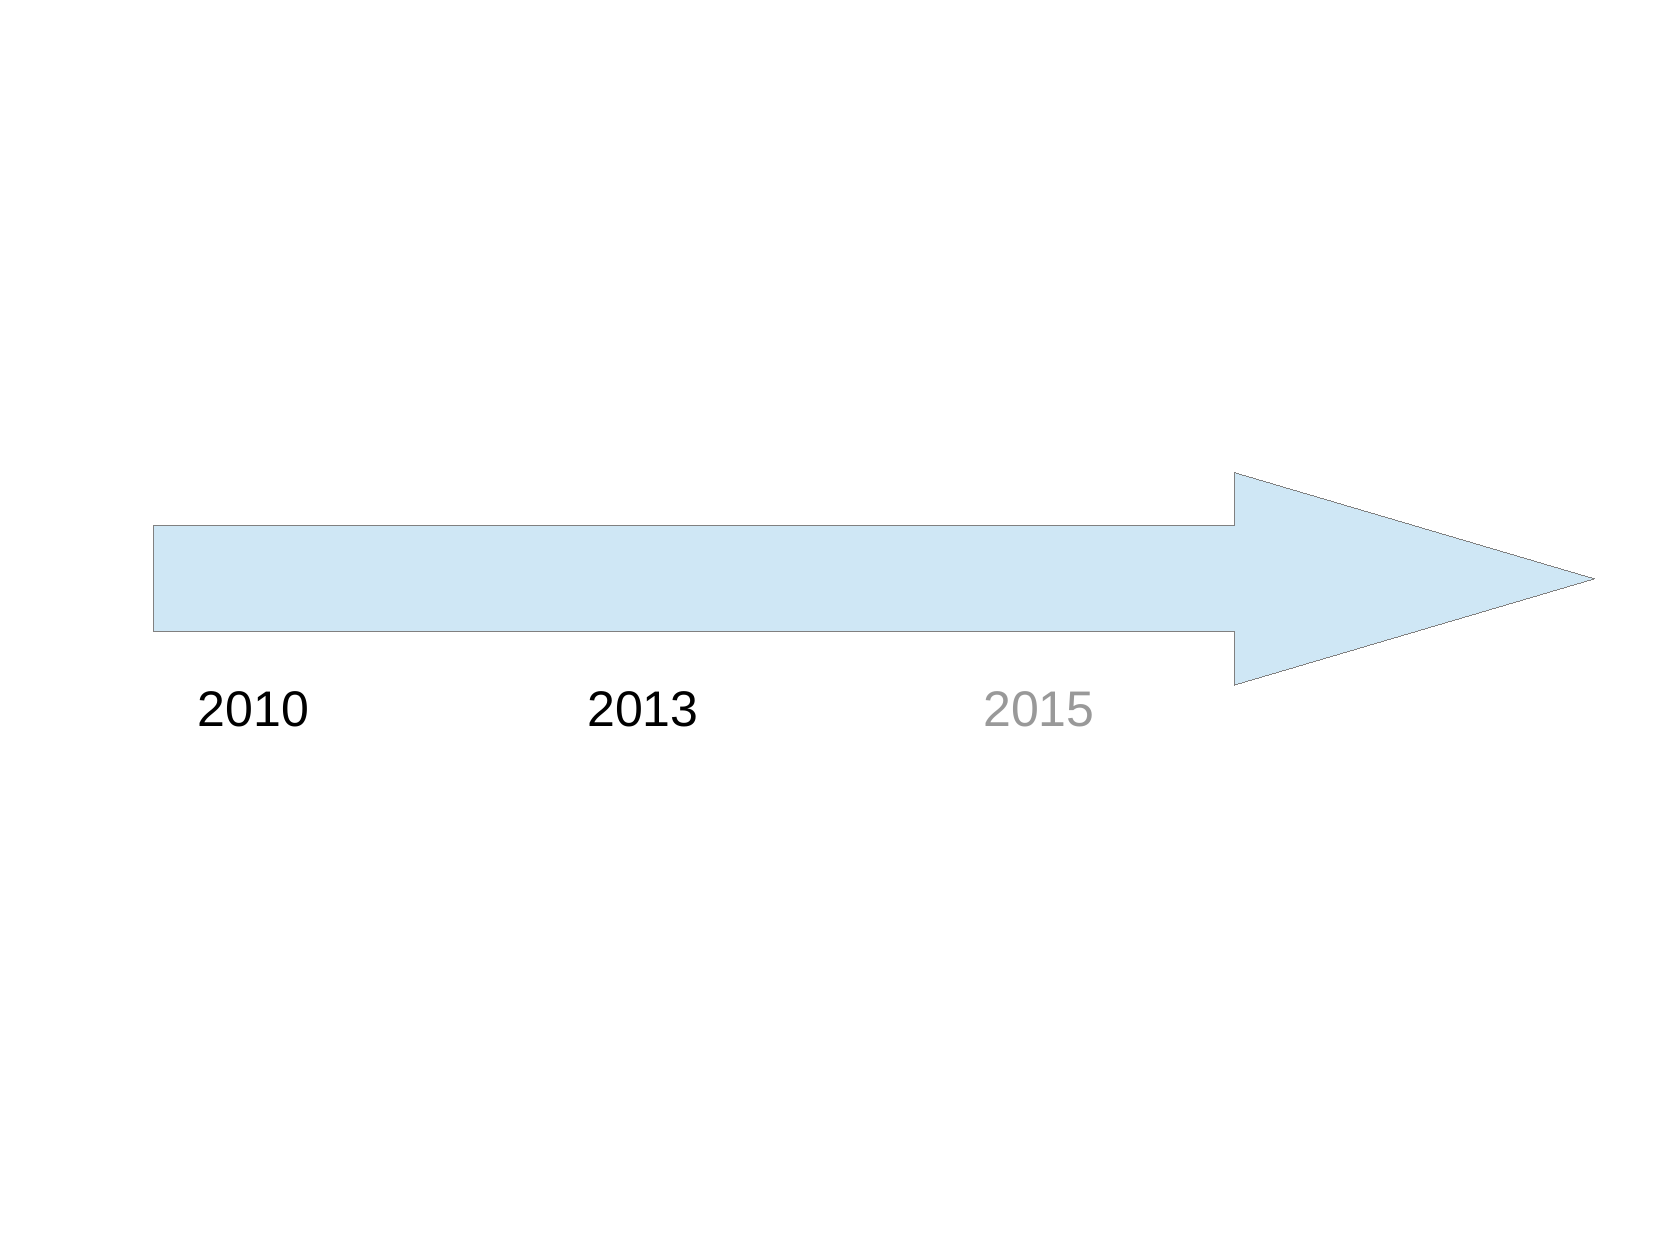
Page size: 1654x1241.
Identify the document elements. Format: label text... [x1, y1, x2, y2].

text_box 2013 [572, 673, 739, 745]
text_box 2015 [968, 673, 1134, 745]
text_box [153, 472, 1595, 686]
text_box 2010 [183, 673, 349, 745]
